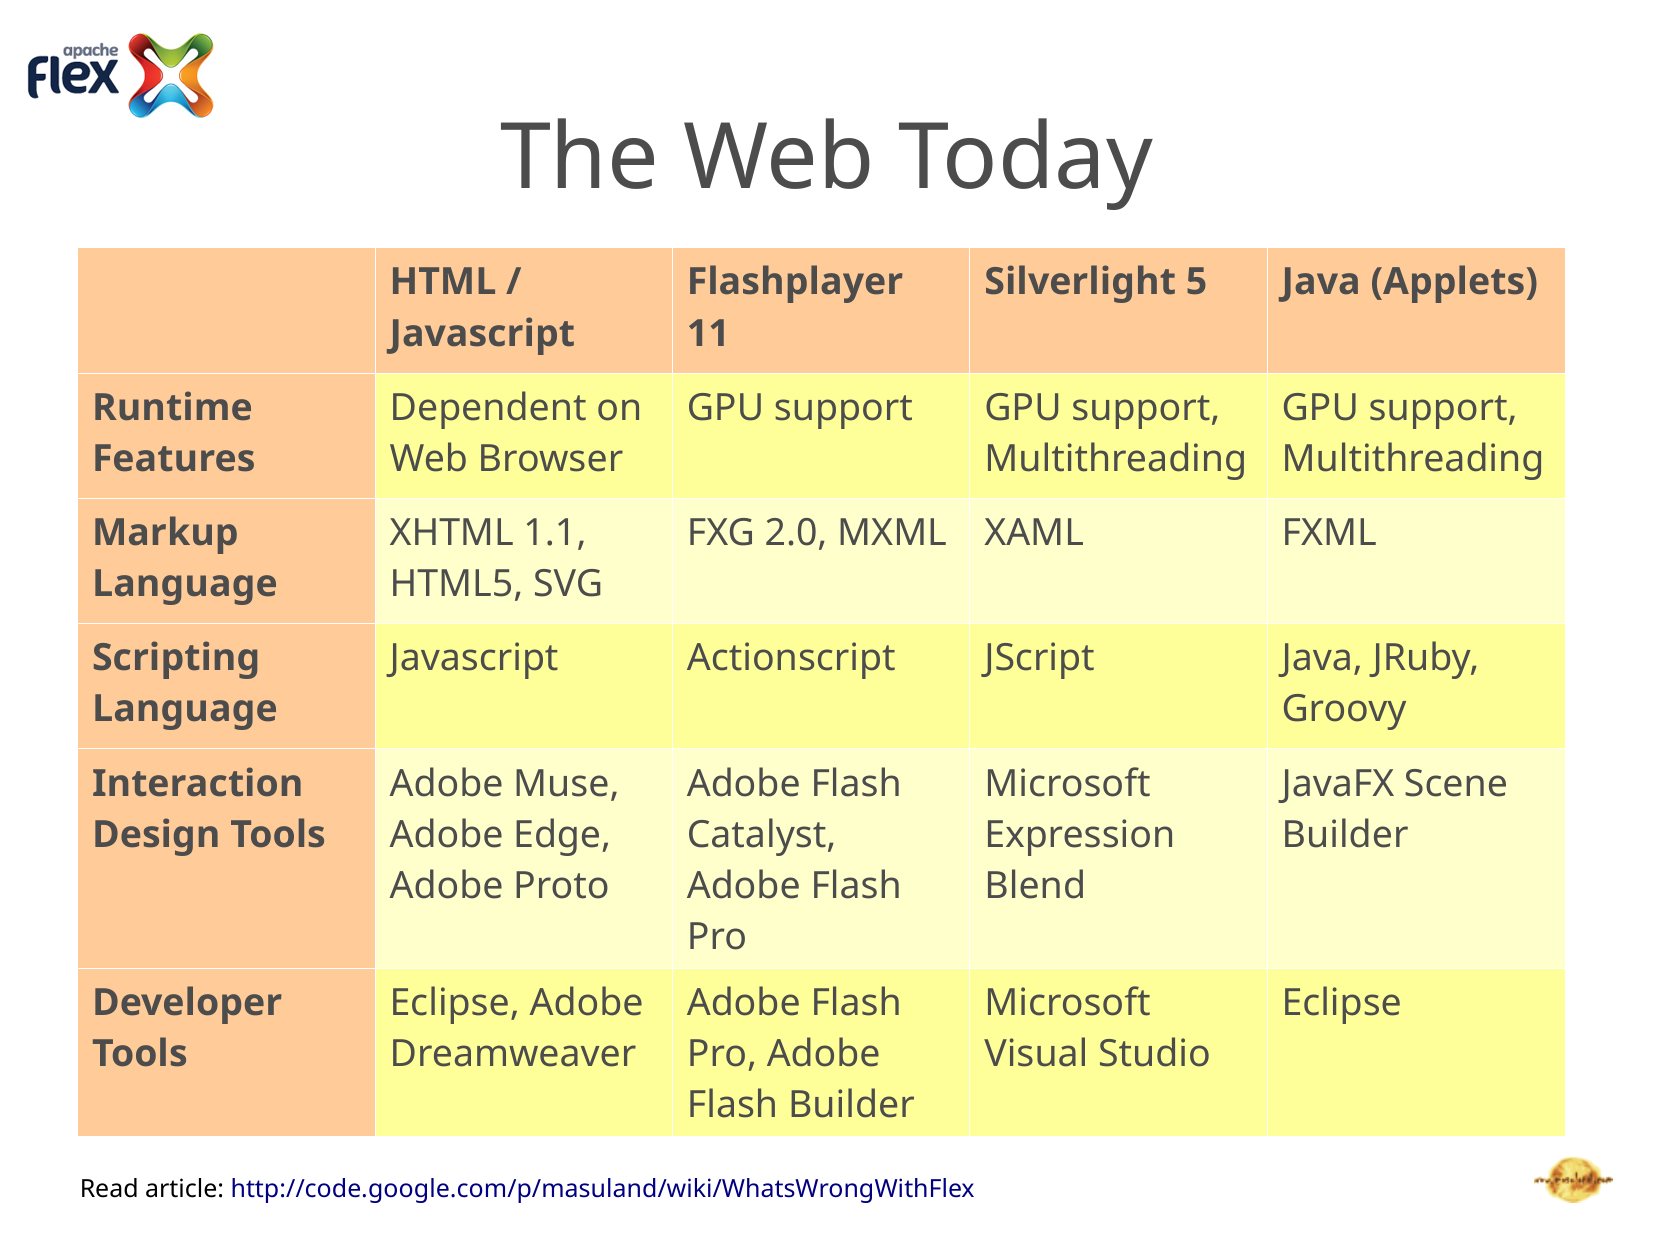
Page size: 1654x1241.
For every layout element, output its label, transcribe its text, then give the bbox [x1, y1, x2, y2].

table_cell Microsoft Expression Blend [970, 749, 1267, 968]
table_cell Microsoft Visual Studio [970, 969, 1267, 1136]
table_cell FXG 2.0, MXML [673, 499, 969, 623]
table_cell Adobe Flash Pro, Adobe Flash Builder [673, 969, 969, 1136]
table_cell XAML [970, 499, 1267, 623]
table_cell JavaFX Scene Builder [1268, 749, 1565, 968]
table_cell XHTML 1.1, HTML5, SVG [376, 499, 672, 623]
table_header Java (Applets) [1268, 248, 1565, 373]
table_cell Adobe Flash Catalyst, Adobe Flash Pro [673, 749, 969, 968]
table_cell Eclipse, Adobe Dreamweaver [376, 969, 672, 1136]
picture [1534, 1157, 1613, 1203]
table_header [78, 248, 375, 373]
table_cell Interaction Design Tools [78, 749, 375, 968]
table_cell Runtime Features [78, 374, 375, 498]
picture [25, 25, 215, 125]
table_cell Developer Tools [78, 969, 375, 1136]
table_cell GPU support [673, 374, 969, 498]
table_cell JScript [970, 624, 1267, 748]
table_cell FXML [1268, 499, 1565, 623]
table_cell Scripting Language [78, 624, 375, 748]
table_cell Adobe Muse, Adobe Edge, Adobe Proto [376, 749, 672, 968]
table_cell Dependent on Web Browser [376, 374, 672, 498]
table_cell Actionscript [673, 624, 969, 748]
table_cell Markup Language [78, 499, 375, 623]
table_header HTML / Javascript [376, 248, 672, 373]
table_header Flashplayer 11 [673, 248, 969, 373]
table_cell Javascript [376, 624, 672, 748]
table_cell GPU support, Multithreading [1268, 374, 1565, 498]
table_cell Eclipse [1268, 969, 1565, 1136]
table_header Silverlight 5 [970, 248, 1267, 373]
title The Web Today [82, 56, 1571, 250]
text_box Read article: http://code.google.com/p/masuland/wiki/WhatsWrongWithFlex [64, 1163, 1365, 1209]
table_cell GPU support, Multithreading [970, 374, 1267, 498]
table_cell Java, JRuby, Groovy [1268, 624, 1565, 748]
